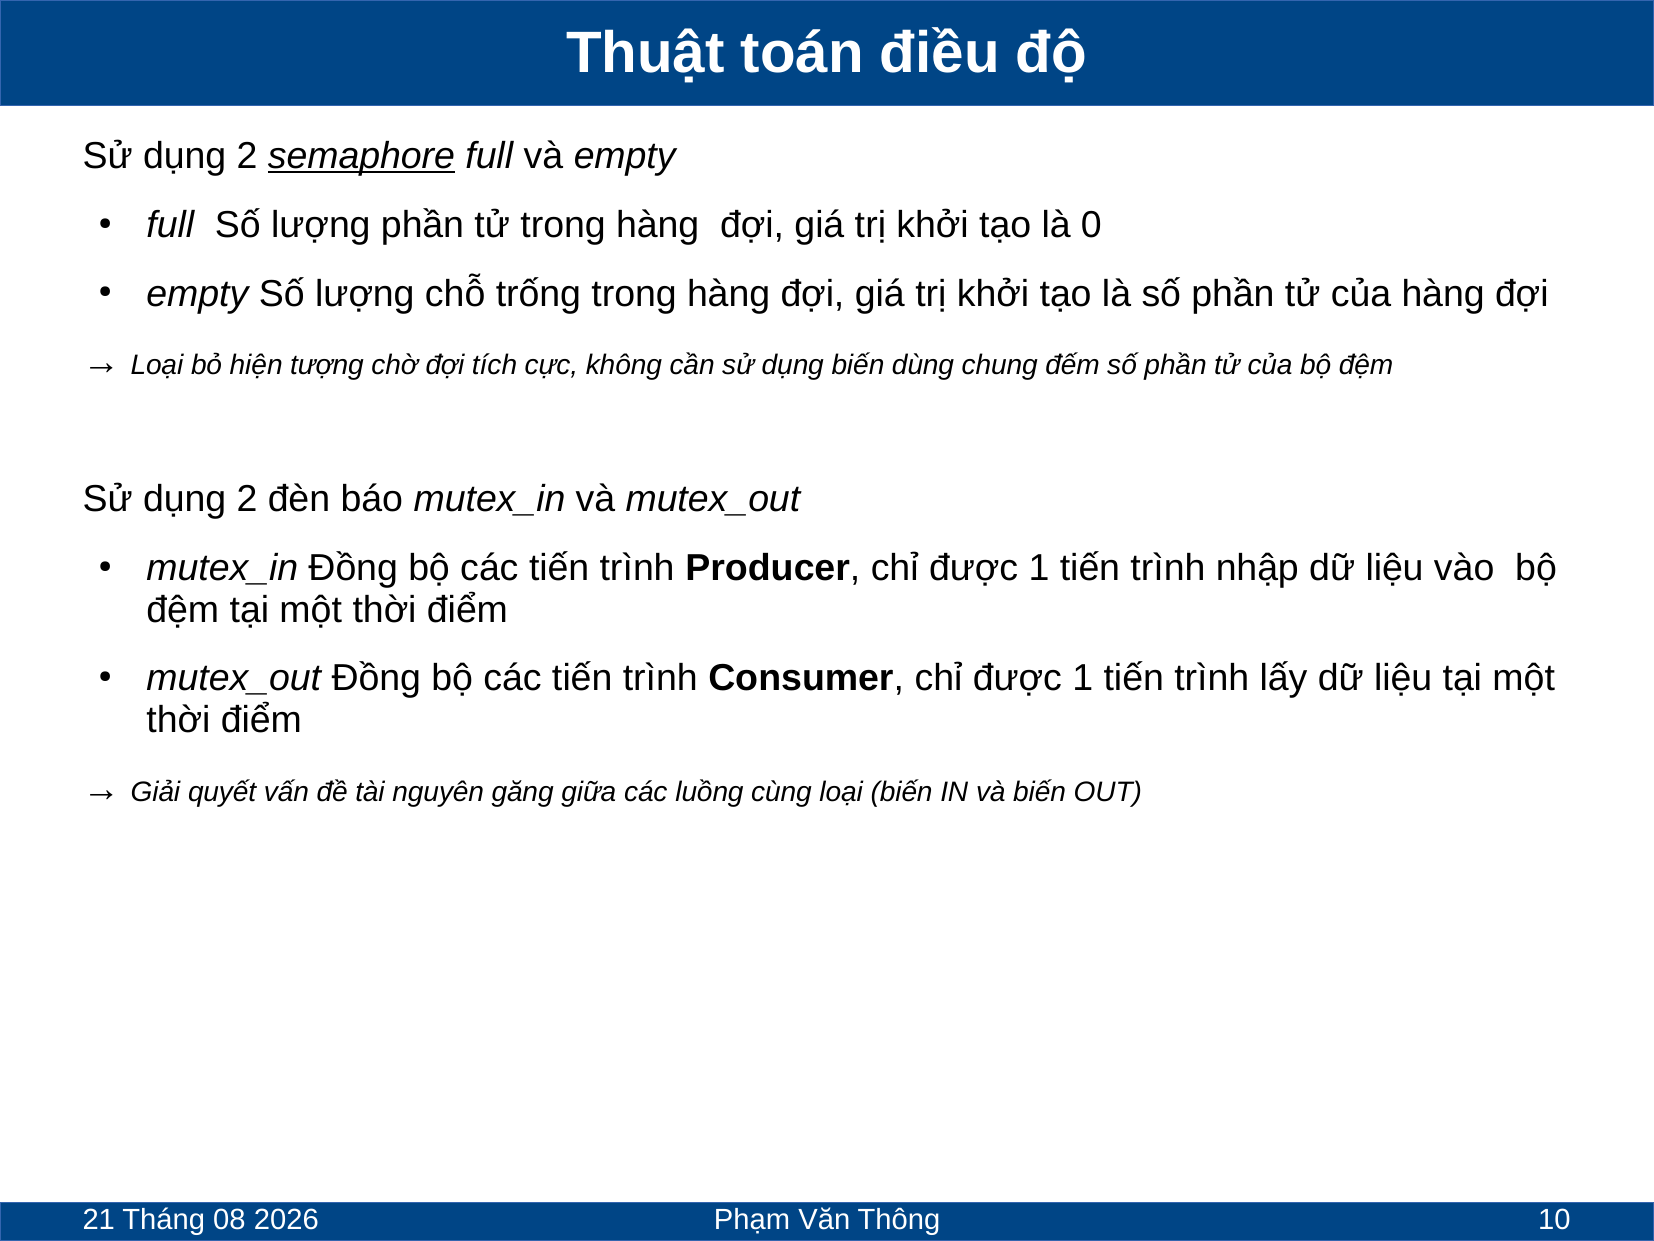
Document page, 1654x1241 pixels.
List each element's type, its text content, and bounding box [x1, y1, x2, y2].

list Sử dụng 2 semaphore full và empty full Số lượng phần tử trong hàng đợi, giá trị khởi tạo là 0 empty Số lượng chỗ trống trong hàng đợi, giá trị khởi tạo là số phần tử của hàng đợi → Loại bỏ hiện tượng chờ đợi tích cực, không cần sử dụng biến dùng chung đếm số phần tử của bộ đệm Sử dụng 2 đèn báo mutex_in và mutex_out mutex_in Đồng bộ các tiến trình Producer, chỉ được 1 tiến trình nhập dữ liệu vào bộ đệm tại một thời điểm mutex_out Đồng bộ các tiến trình Consumer, chỉ được 1 tiến trình lấy dữ liệu tại một thời điểm → Giải quyết vấn đề tài nguyên găng giữa các luồng cùng loại (biến IN và biến OUT) [82, 135, 1571, 855]
title Thuật toán điều độ [0, 0, 1654, 106]
